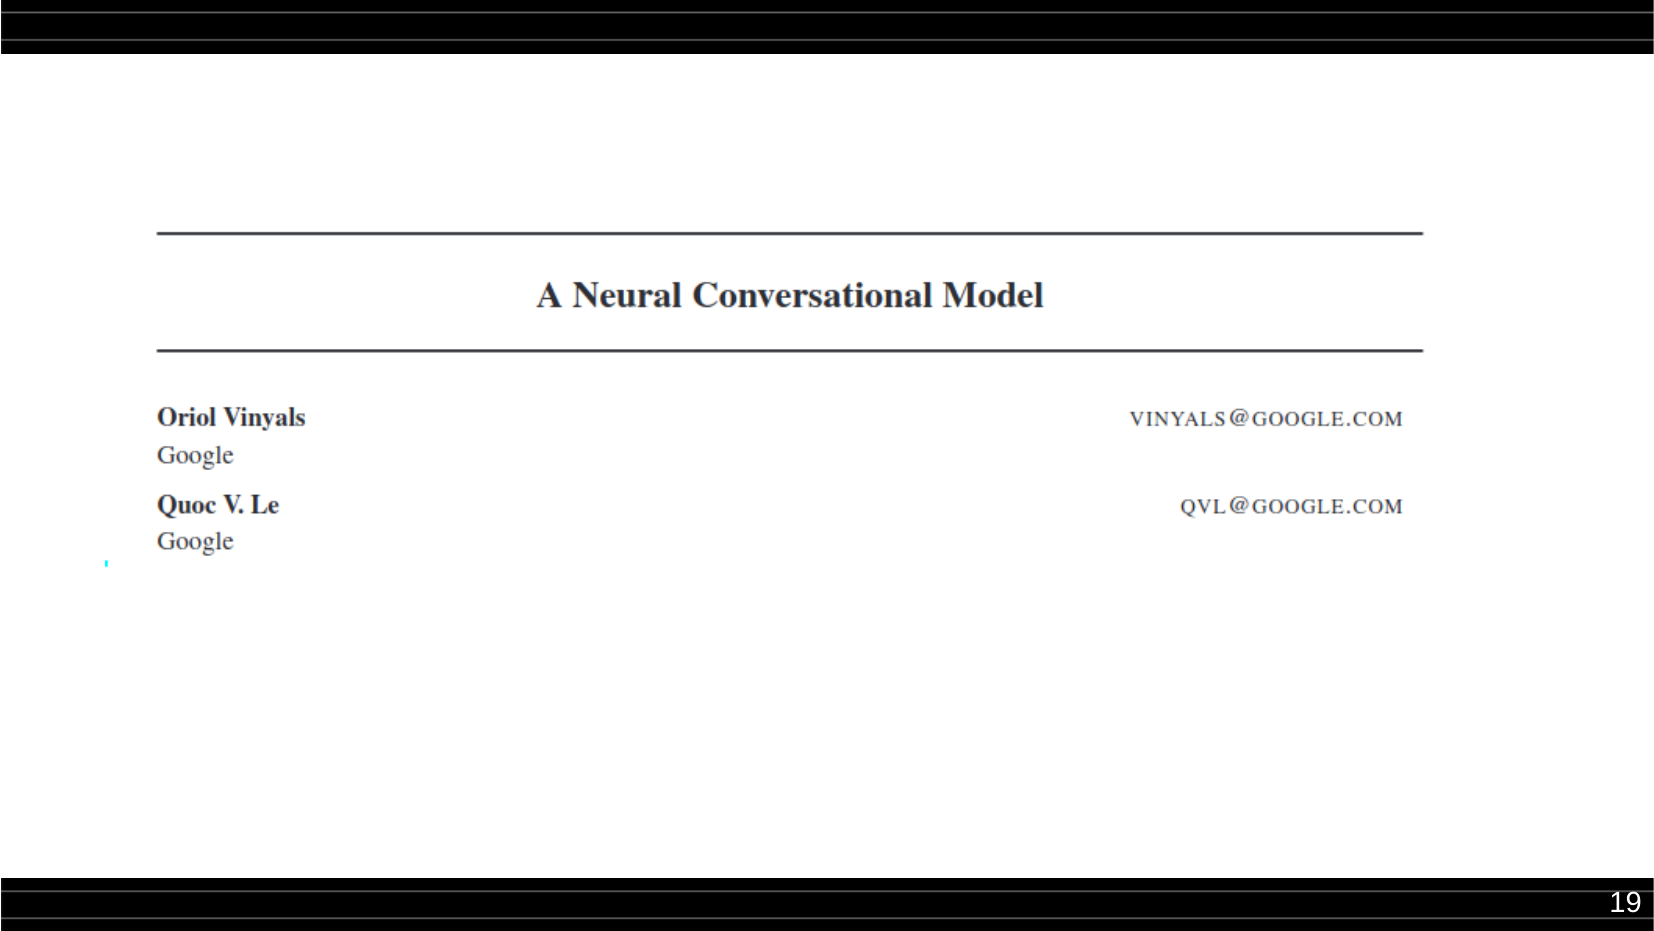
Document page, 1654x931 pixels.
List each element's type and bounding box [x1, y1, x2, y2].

picture [105, 198, 1515, 571]
picture [1, 878, 1654, 931]
picture [1, 0, 1654, 54]
